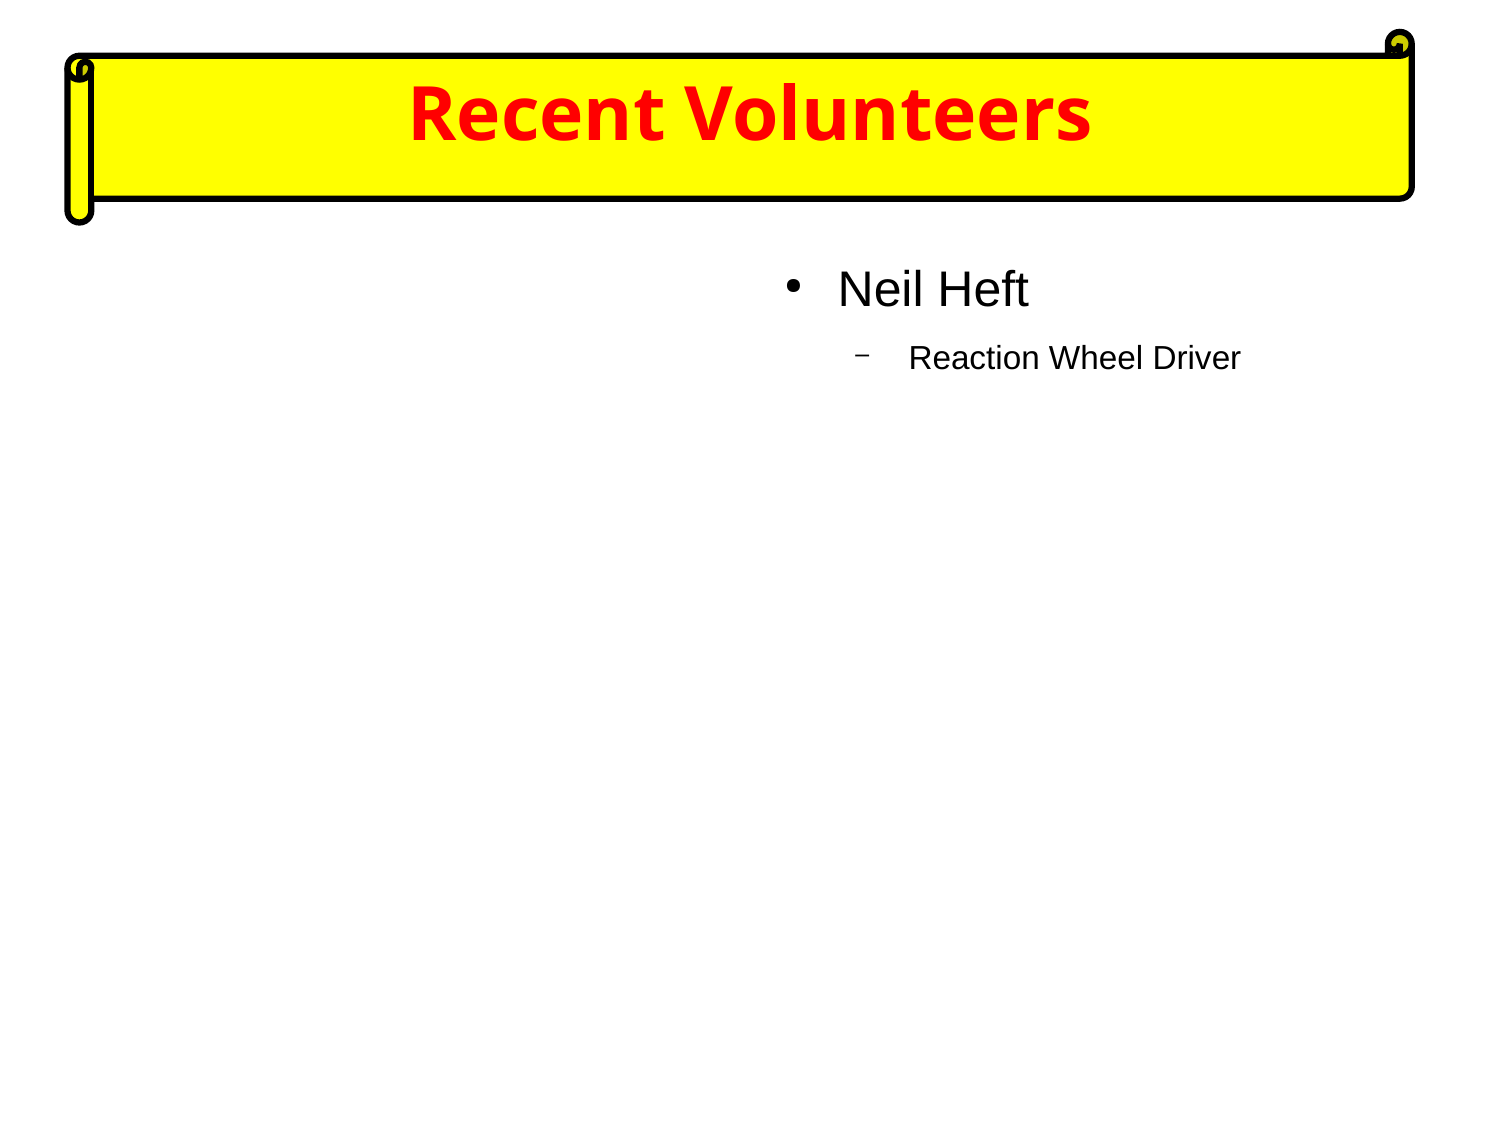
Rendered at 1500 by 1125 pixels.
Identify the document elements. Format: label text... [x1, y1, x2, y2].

text_box Recent Volunteers [0, 58, 1500, 164]
text_box [67, 164, 1412, 223]
text_box [72, 31, 1412, 58]
list Neil Heft Reaction Wheel Driver [766, 263, 1426, 916]
